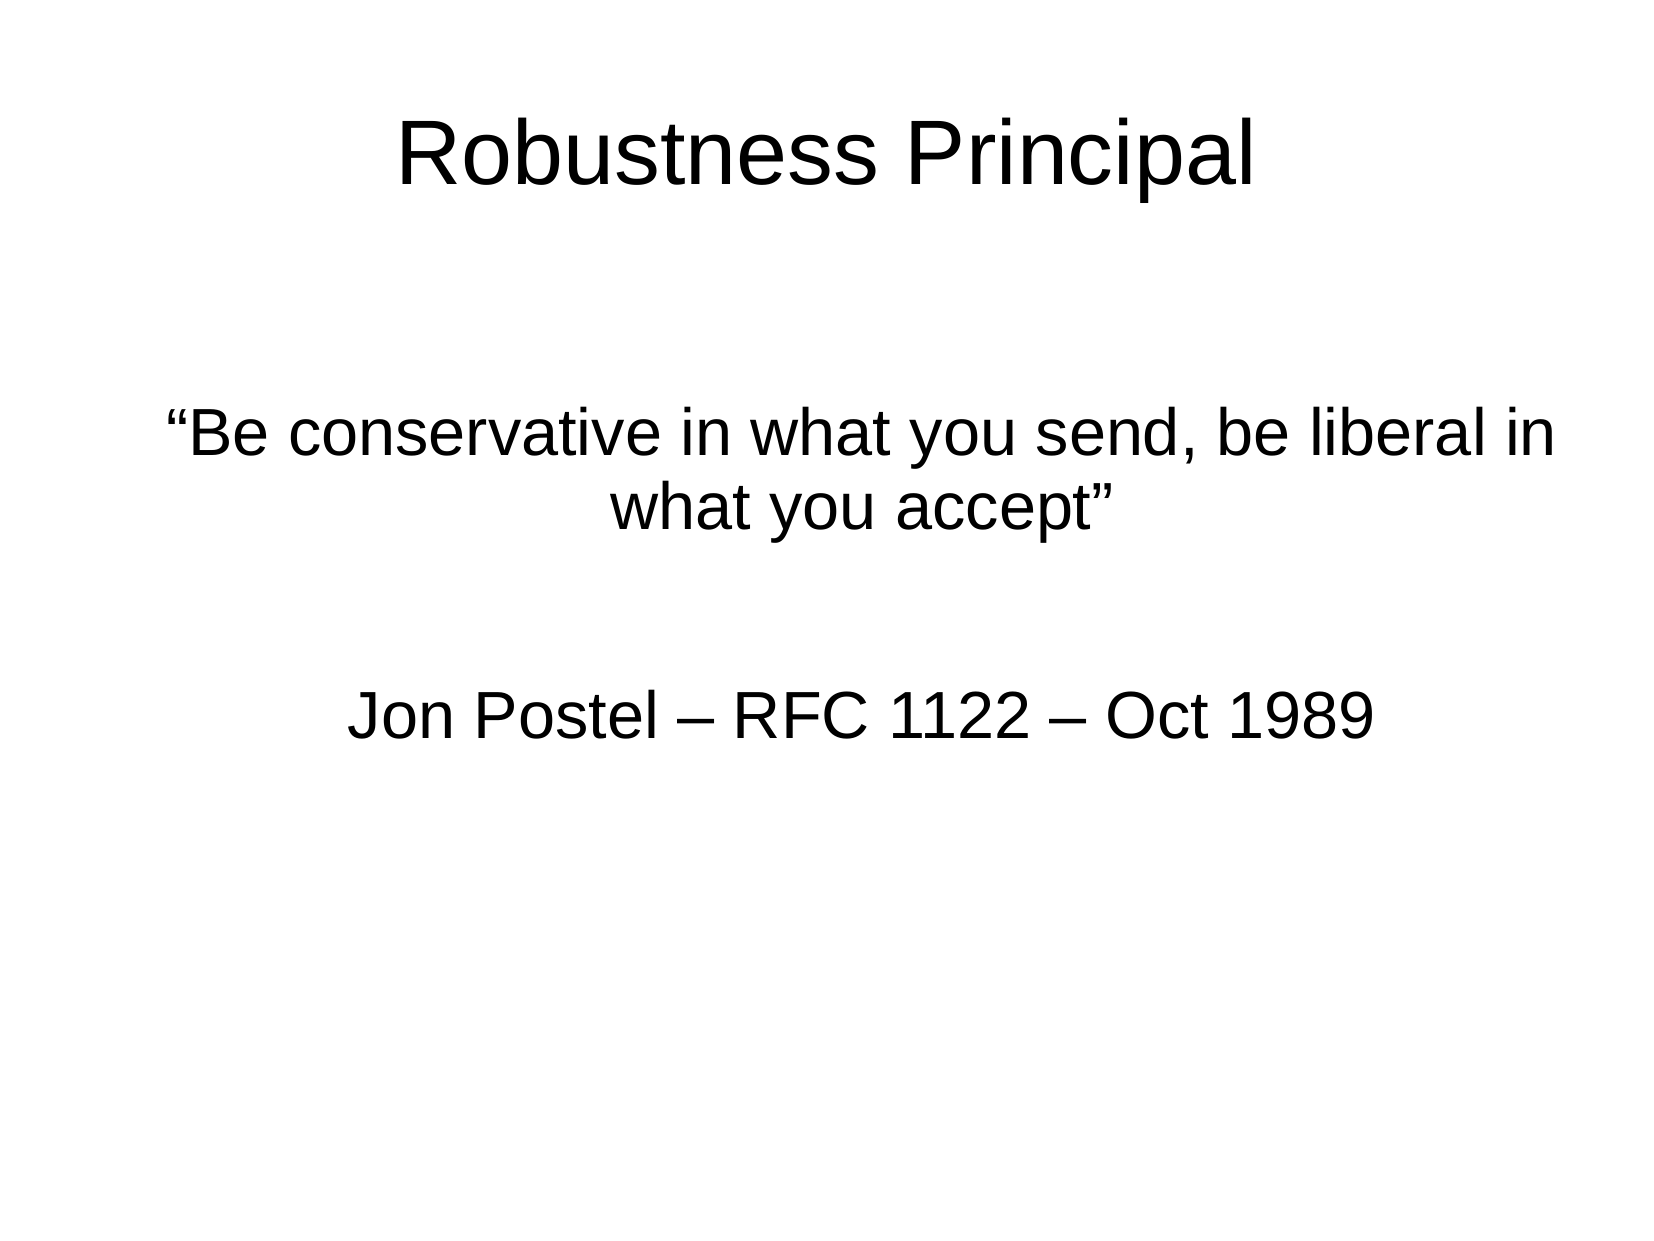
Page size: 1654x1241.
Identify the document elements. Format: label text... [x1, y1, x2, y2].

title Robustness Principal [82, 49, 1571, 257]
list “Be conservative in what you send, be liberal in what you accept” Jon Postel – RFC 1122 – Oct 1989 [82, 290, 1571, 1010]
